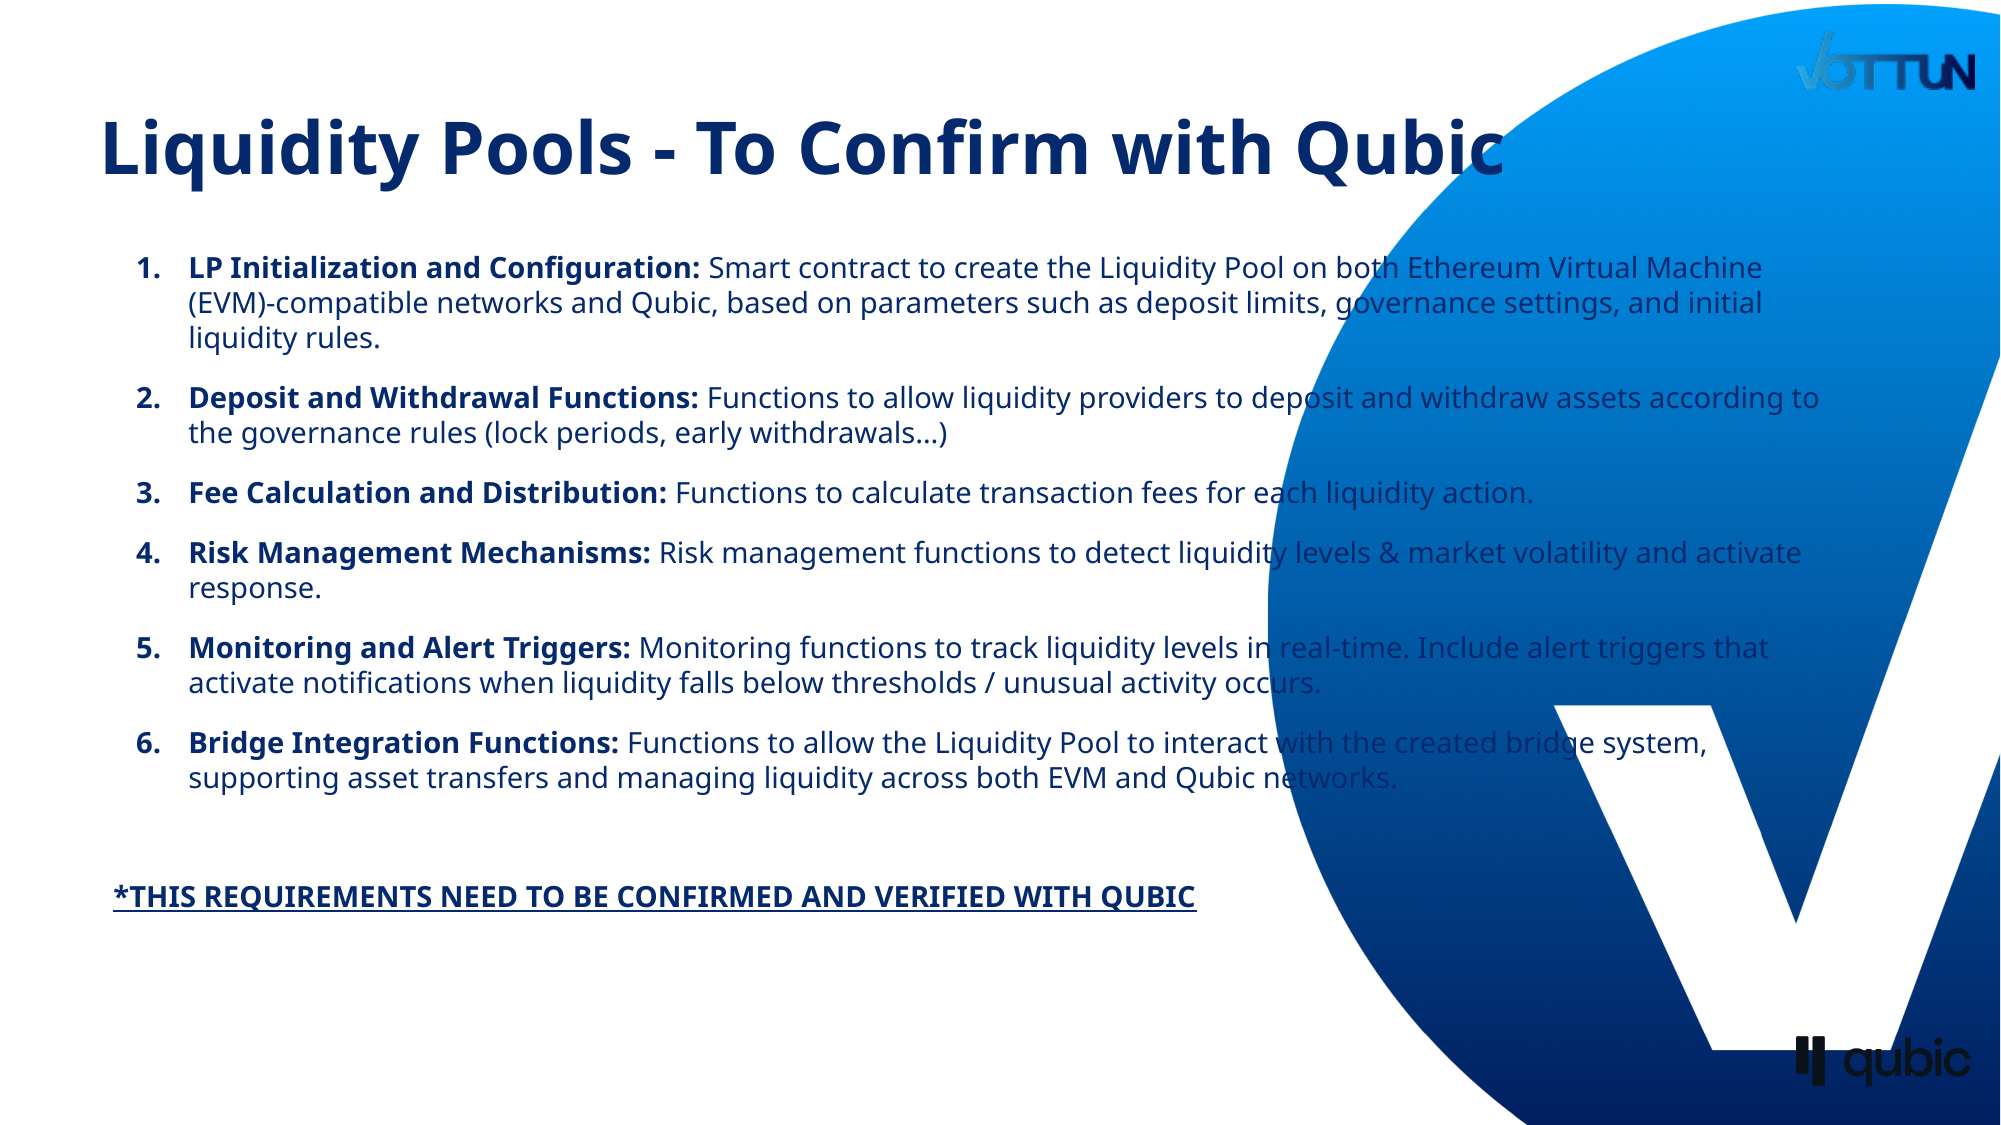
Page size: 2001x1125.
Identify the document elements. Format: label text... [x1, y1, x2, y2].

text_box Liquidity Pools - To Confirm with Qubic [84, 94, 1822, 198]
picture [1267, 4, 2001, 1125]
text_box LP Initialization and Configuration: Smart contract to create the Liquidity Pool on both Ethereum Virtual Machine (EVM)-compatible networks and Qubic, based on parameters such as deposit limits, governance settings, and initial liquidity rules. Deposit and Withdrawal Functions: Functions to allow liquidity providers to deposit and withdraw assets according to the governance rules (lock periods, early withdrawals…) Fee Calculation and Distribution: Functions to calculate transaction fees for each liquidity action. Risk Management Mechanisms: Risk management functions to detect liquidity levels & market volatility and activate response. Monitoring and Alert Triggers: Monitoring functions to track liquidity levels in real-time. Include alert triggers that activate notifications when liquidity falls below thresholds / unusual activity occurs. Bridge Integration Functions: Functions to allow the Liquidity Pool to interact with the created bridge system, supporting asset transfers and managing liquidity across both EVM and Qubic networks. *THIS REQUIREMENTS NEED TO BE CONFIRMED AND VERIFIED WITH QUBIC [98, 241, 1847, 922]
